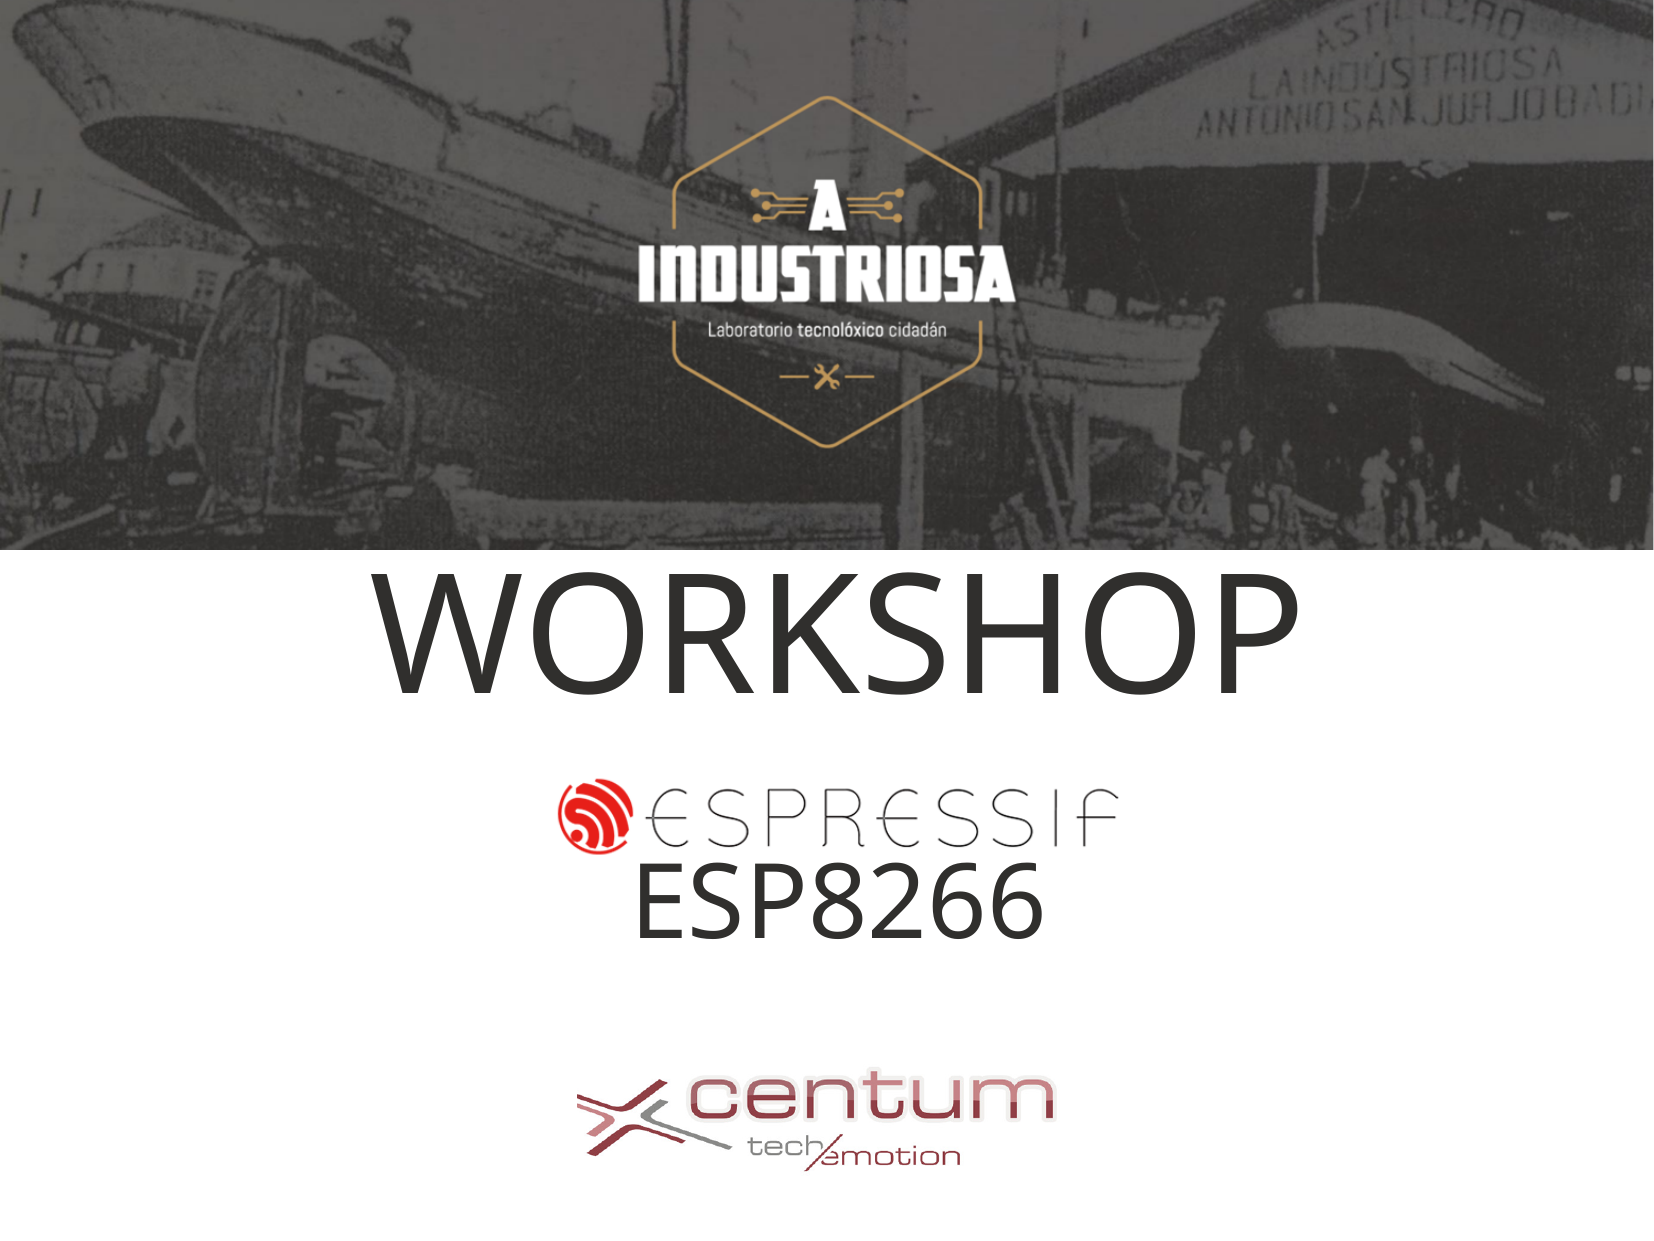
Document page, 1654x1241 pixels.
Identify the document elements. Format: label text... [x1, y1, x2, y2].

text_box WORKSHOP ESP8266 [224, 507, 1453, 993]
picture [0, 0, 1654, 550]
picture [577, 1045, 1075, 1183]
